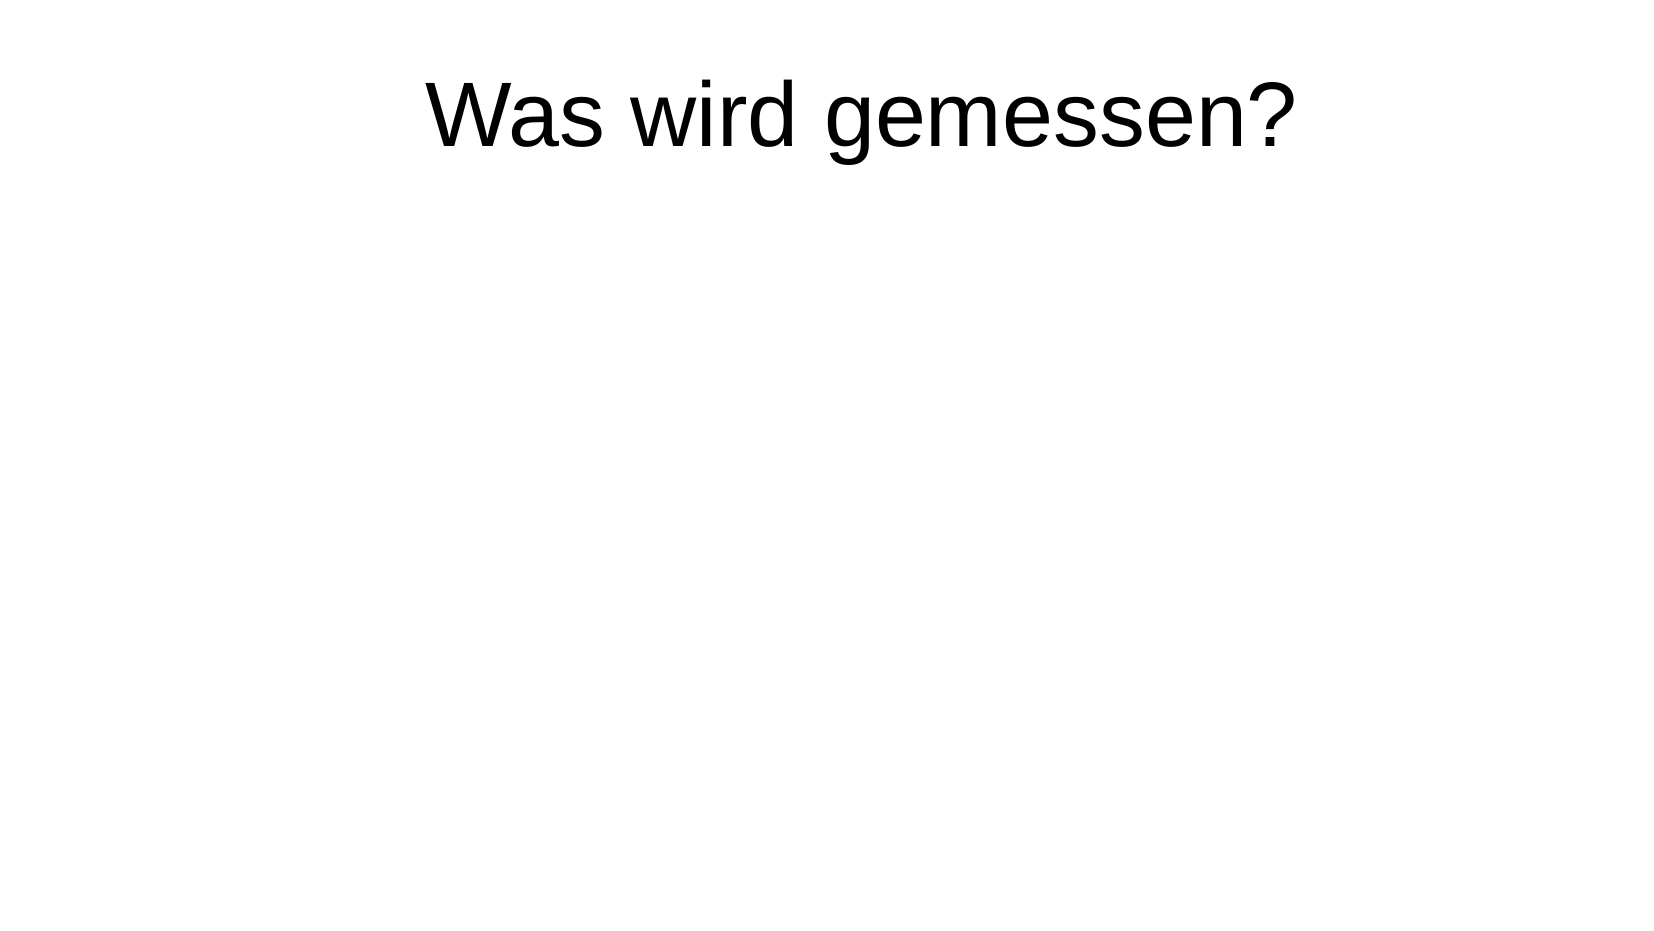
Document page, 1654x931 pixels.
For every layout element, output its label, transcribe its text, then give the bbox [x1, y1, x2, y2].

title Was wird gemessen? [82, 37, 1571, 193]
